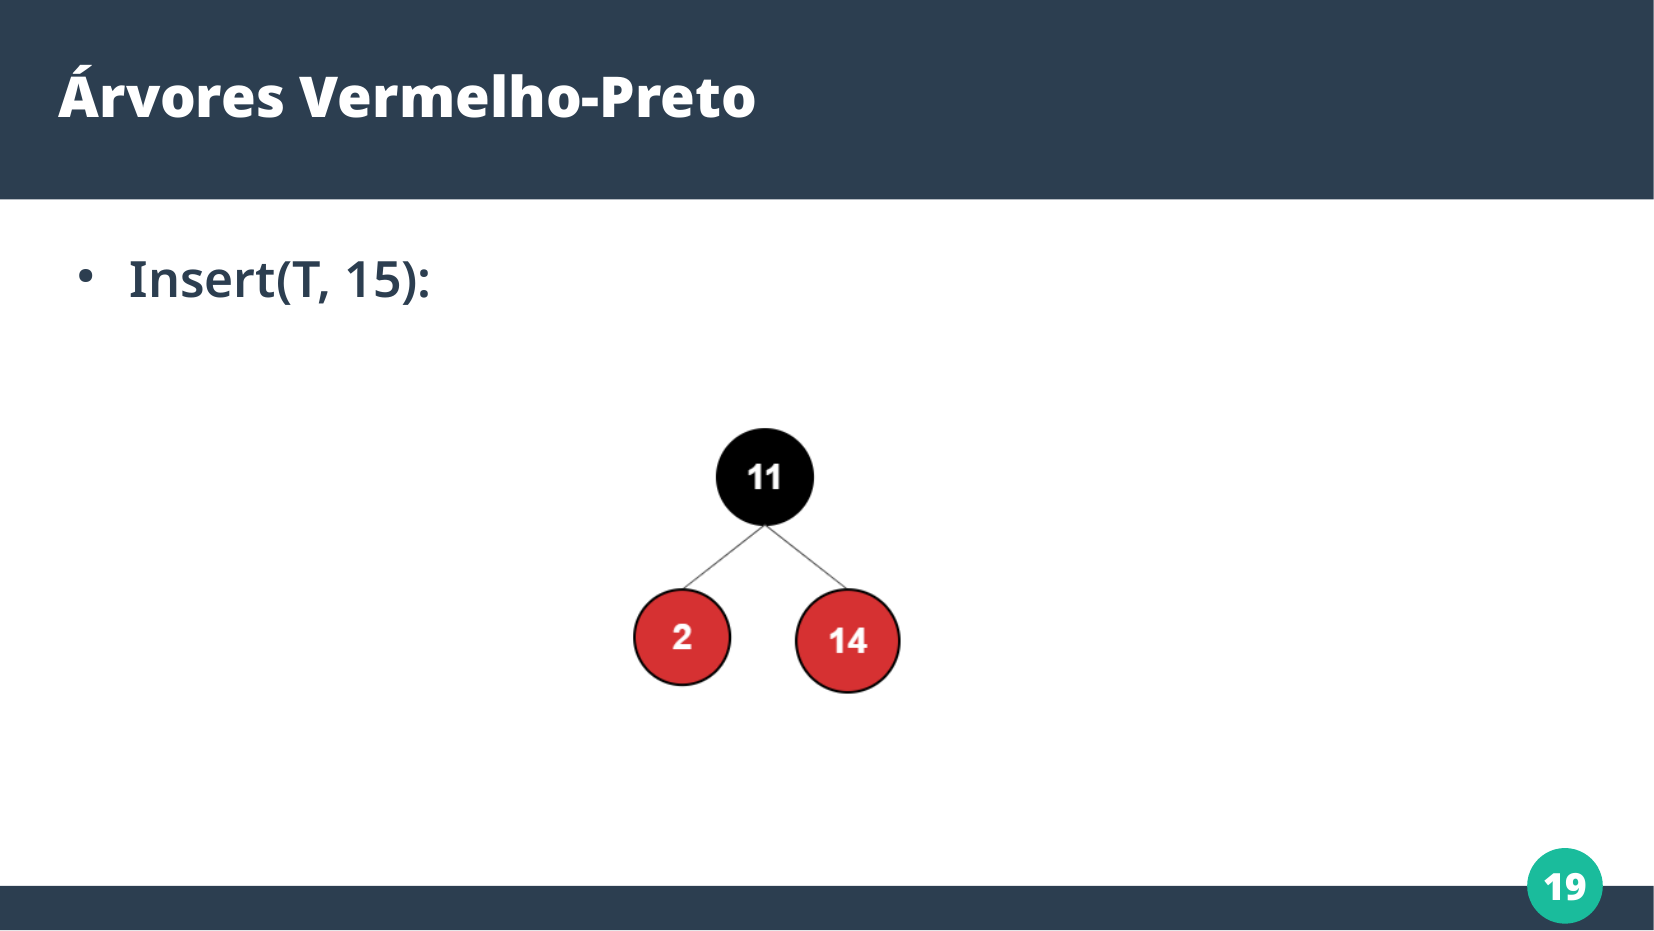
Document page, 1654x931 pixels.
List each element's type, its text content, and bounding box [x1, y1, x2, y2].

title Árvores Vermelho-Preto [59, 37, 1595, 156]
picture [618, 413, 916, 709]
list Insert(T, 15): [59, 243, 1595, 864]
